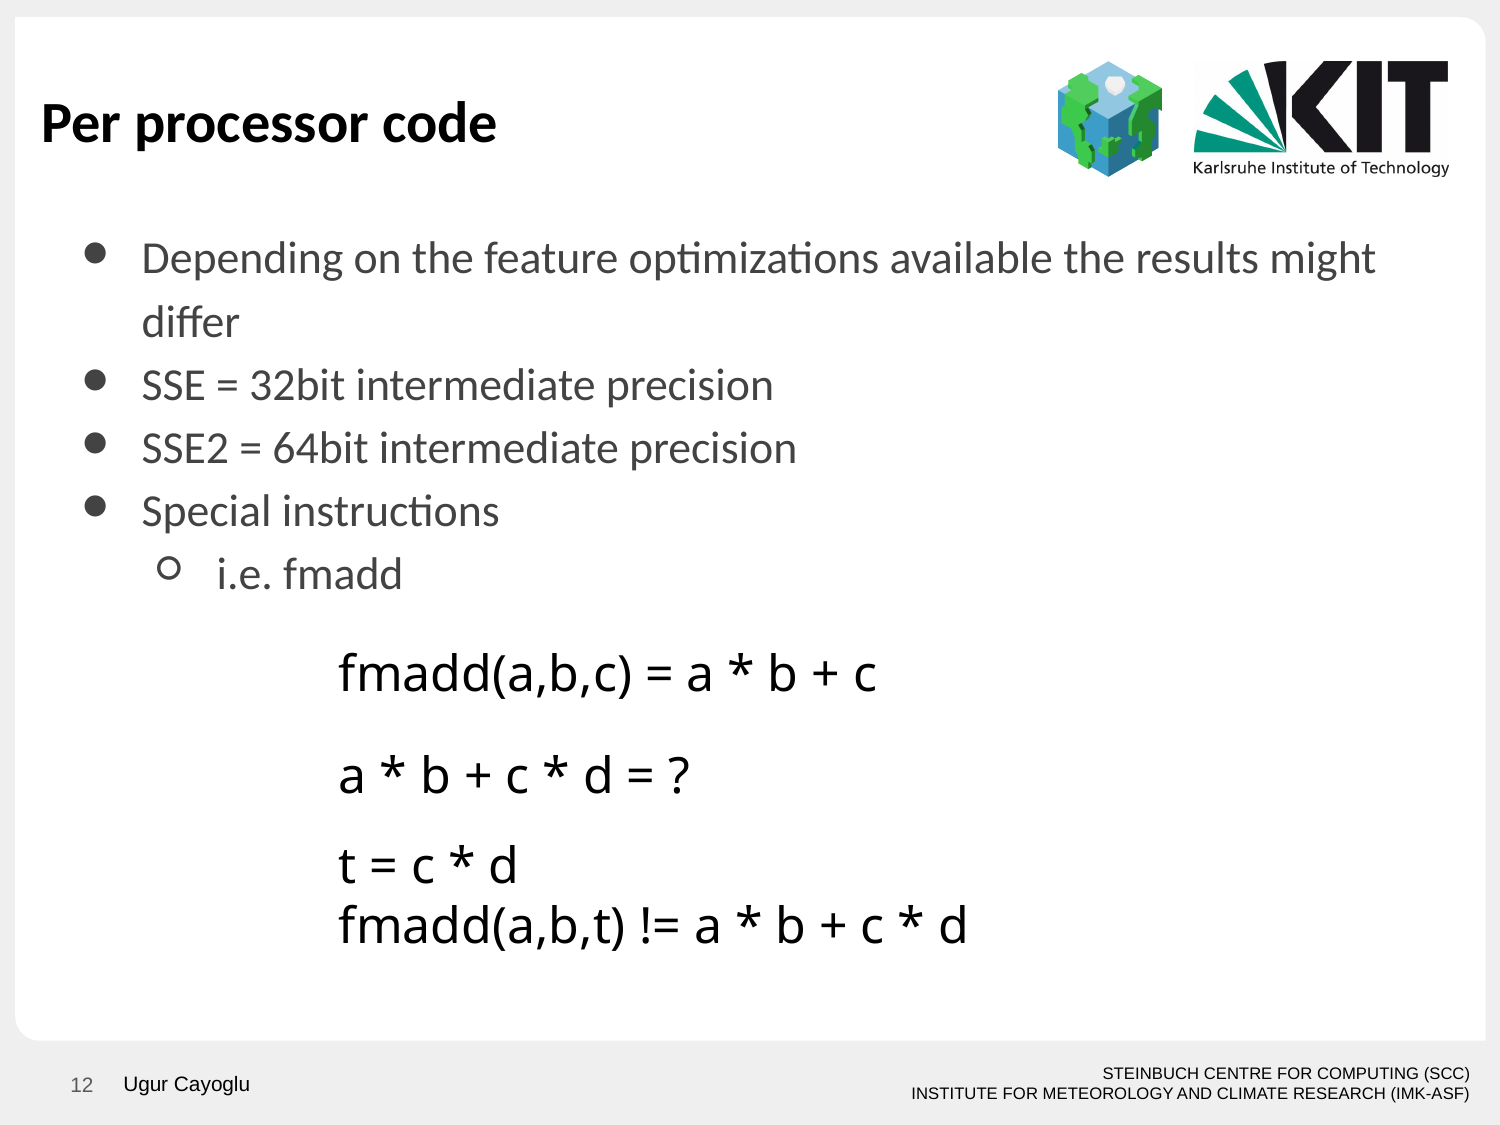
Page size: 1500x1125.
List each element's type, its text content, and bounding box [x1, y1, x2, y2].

text_box STEINBUCH CENTRE FOR COMPUTING (SCC) INSTITUTE FOR METEOROLOGY AND CLIMATE RESEARCH (IMK-ASF) [420, 1040, 1486, 1125]
picture [1058, 61, 1162, 177]
picture [1194, 61, 1449, 177]
title Per processor code [26, 39, 1027, 200]
text_box a * b + c * d = ? [323, 729, 1262, 818]
text_box Ugur Cayoglu [108, 1057, 764, 1109]
list Depending on the feature optimizations available the results might differ SSE = 32bit intermediate precision SSE2 = 64bit intermediate precision Special instructions i.e. fmadd [51, 204, 1433, 629]
slide_number <number> [18, 1040, 109, 1125]
text_box fmadd(a,b,c) = a * b + c [323, 626, 1216, 729]
text_box [15, 17, 1486, 1041]
text_box t = c * d fmadd(a,b,t) != a * b + c * d [323, 818, 1272, 1006]
